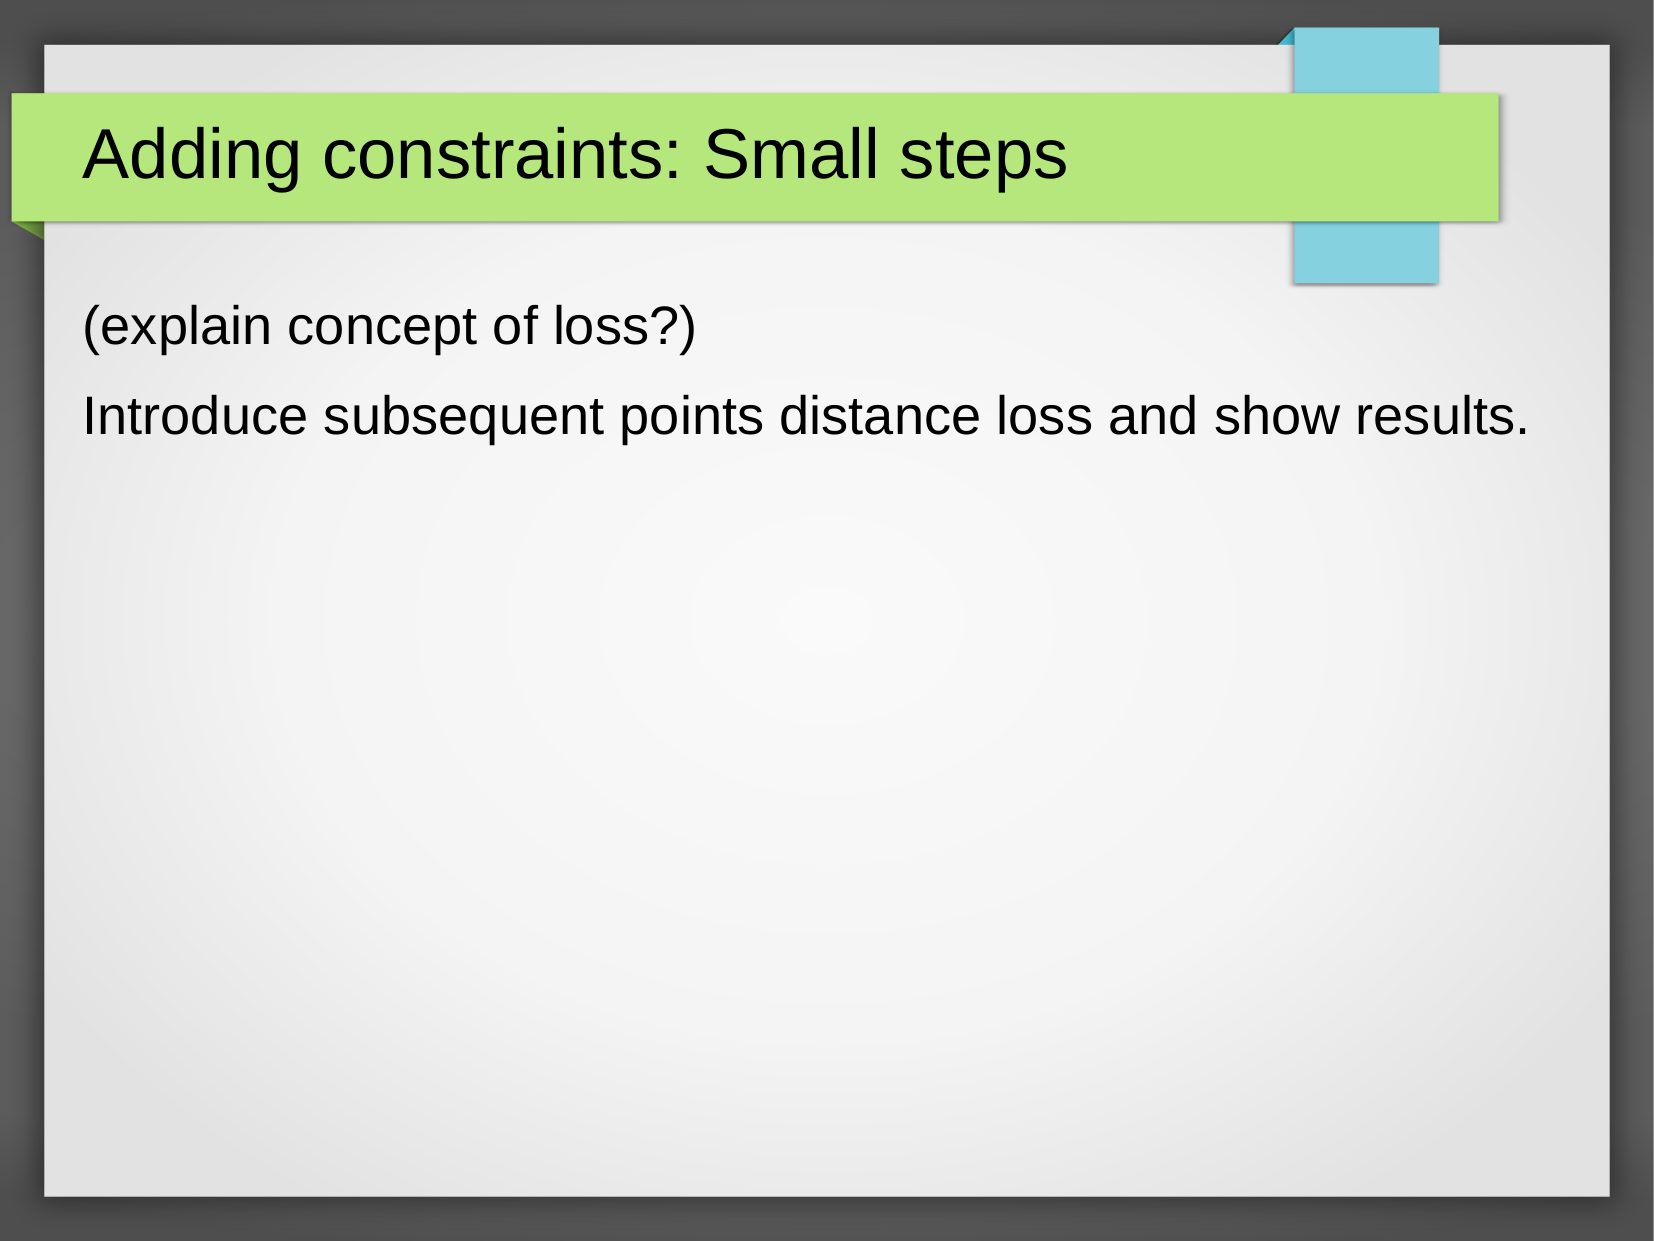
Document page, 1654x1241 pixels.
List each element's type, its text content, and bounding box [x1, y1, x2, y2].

list (explain concept of loss?) Introduce subsequent points distance loss and show results. [82, 295, 1571, 1015]
picture [0, 0, 1654, 1241]
title Adding constraints: Small steps [82, 94, 1264, 213]
